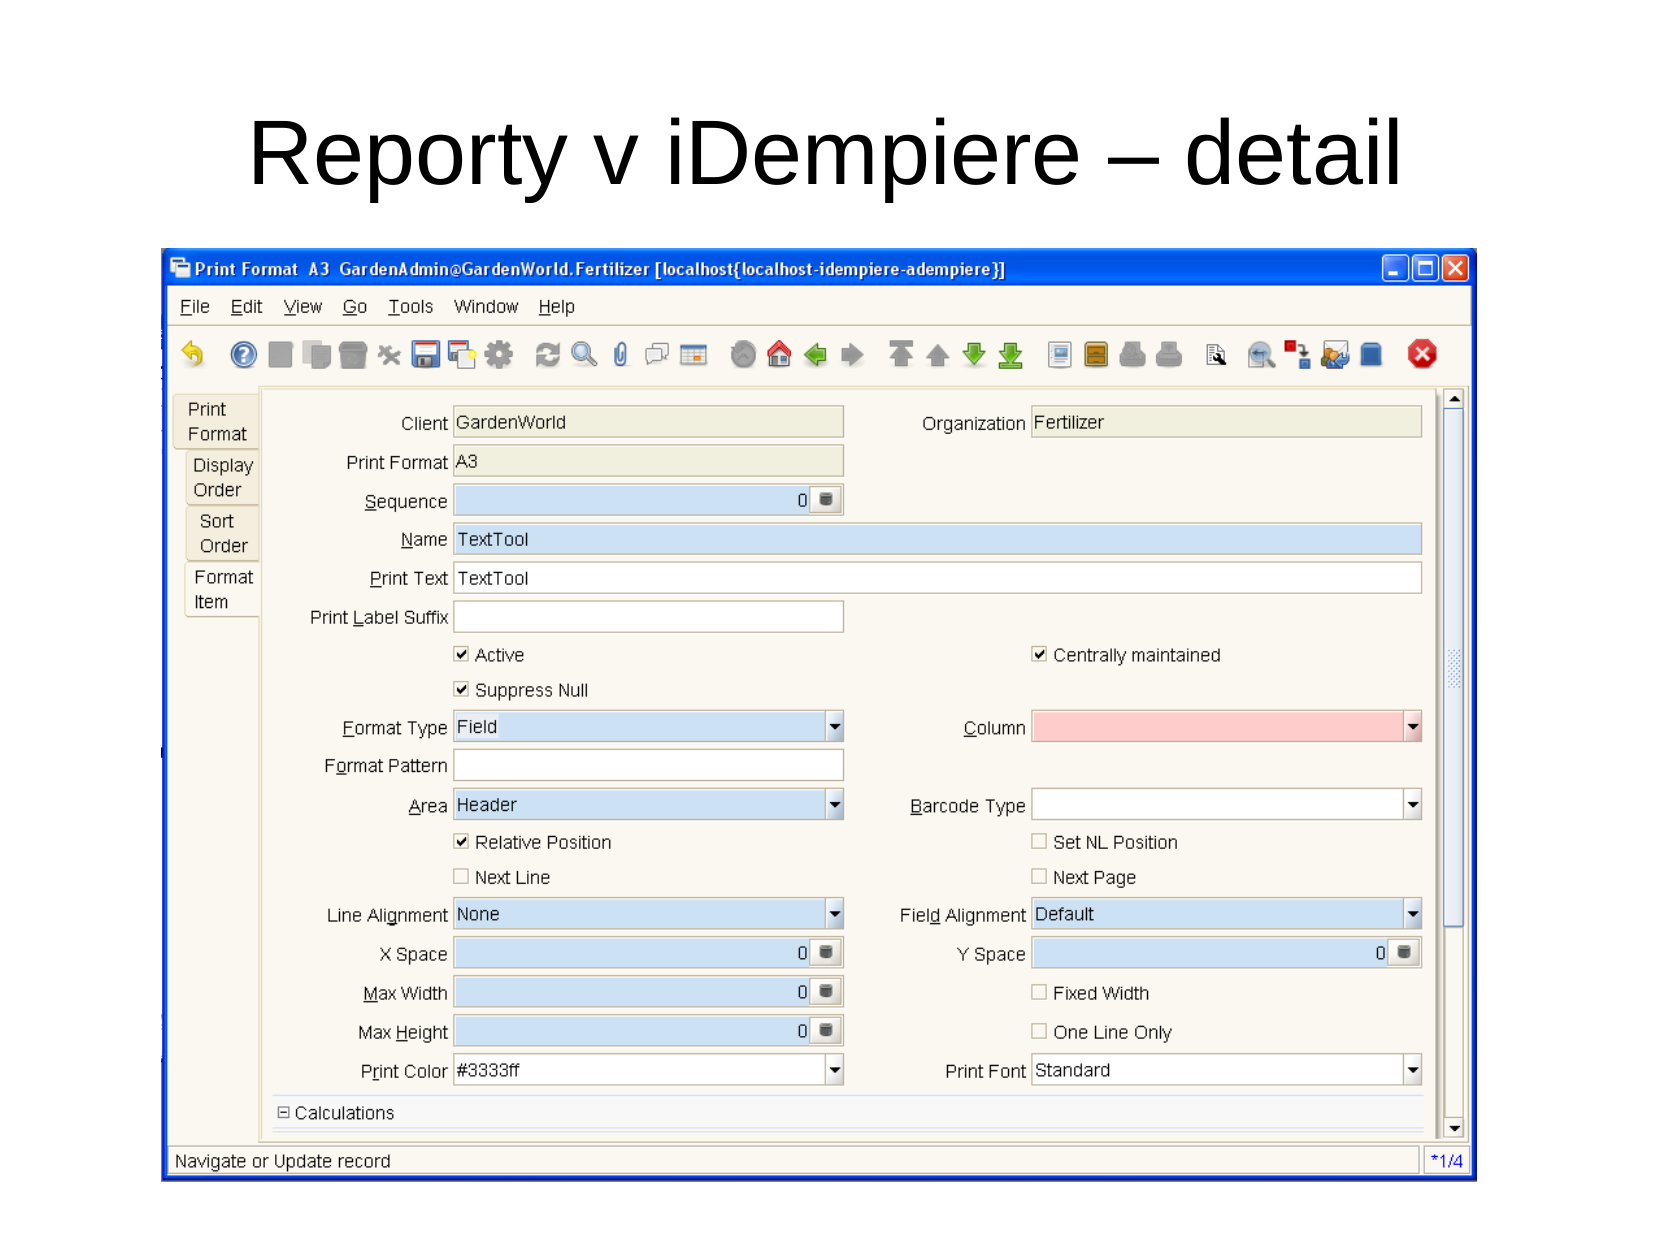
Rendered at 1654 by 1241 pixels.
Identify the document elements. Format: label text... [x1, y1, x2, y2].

title Reporty v iDempiere – detail [82, 49, 1571, 257]
picture [161, 248, 1477, 1182]
